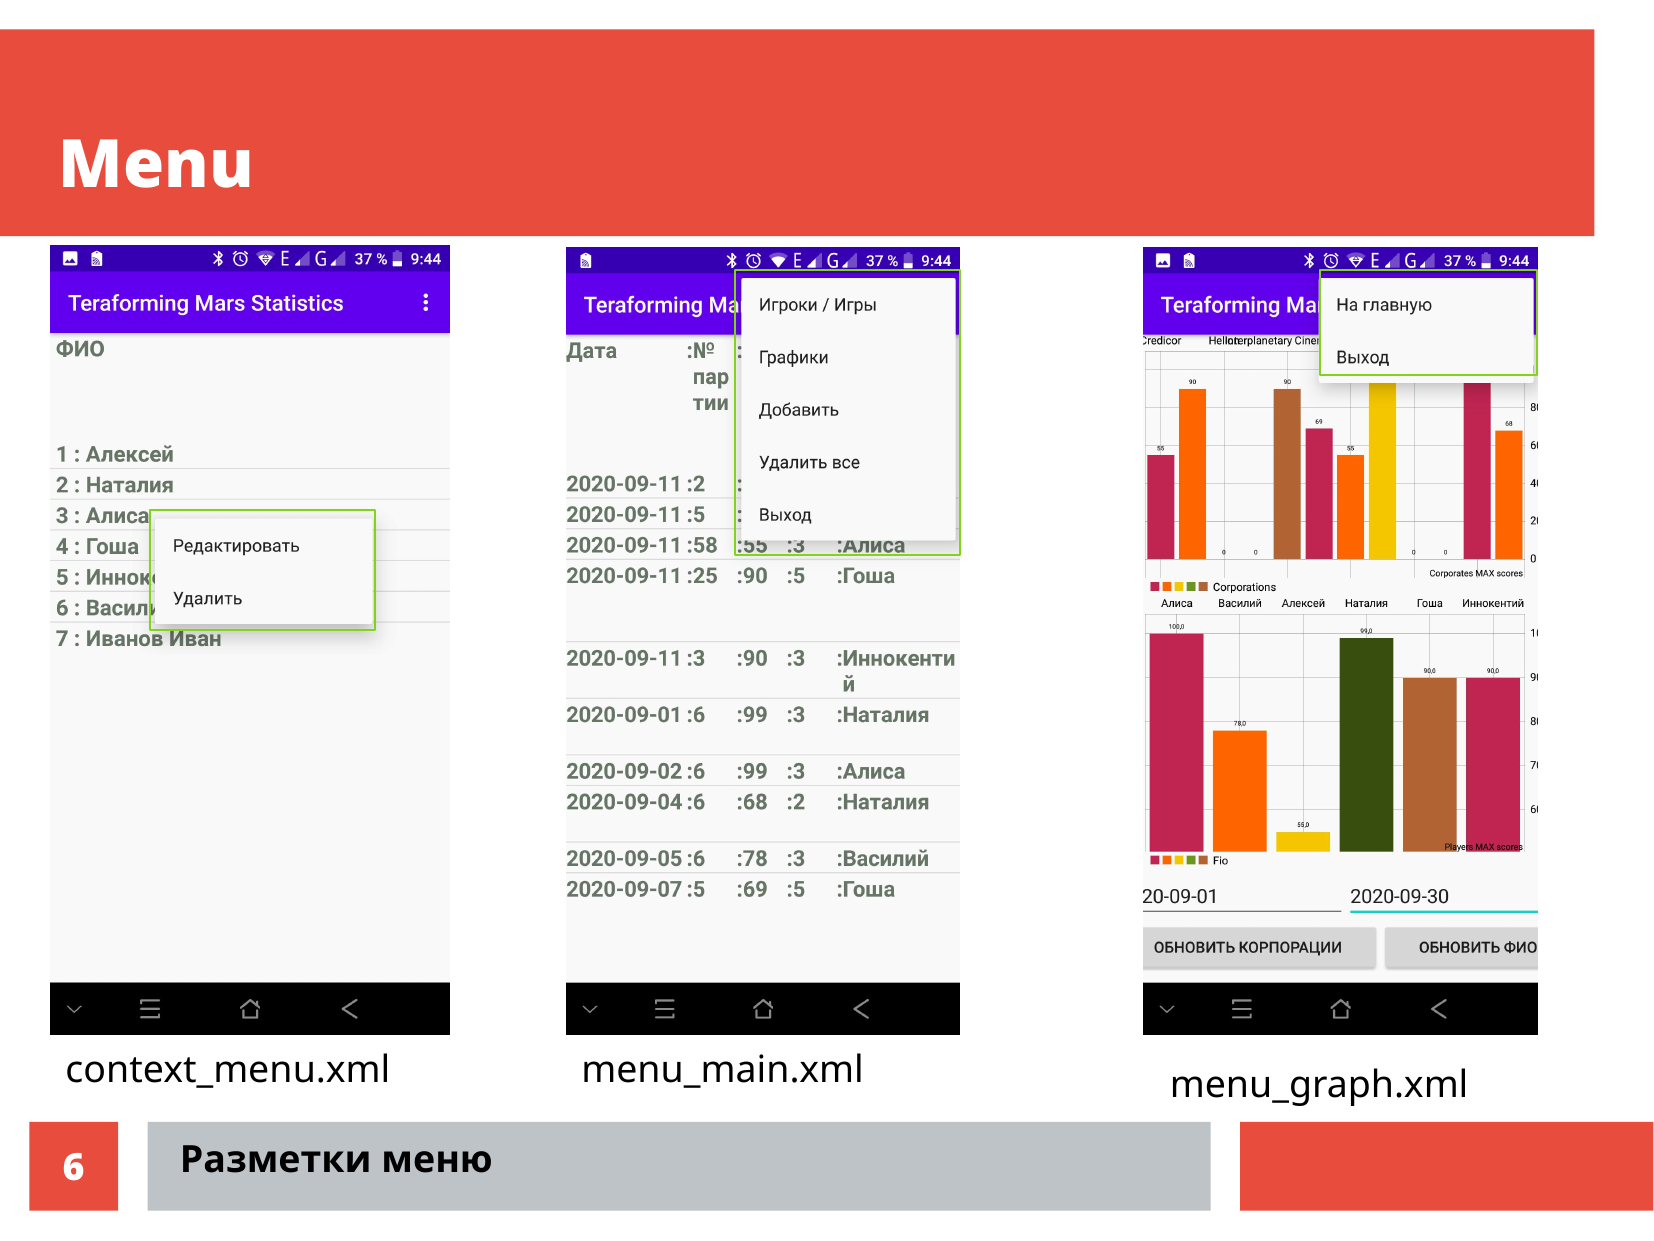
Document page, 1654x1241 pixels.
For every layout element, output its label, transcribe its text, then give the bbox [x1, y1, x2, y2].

title Menu [58, 58, 1595, 207]
picture [1321, 271, 1536, 374]
text_box menu_main.xml [566, 1034, 960, 1101]
text_box menu_graph.xml [1154, 1049, 1530, 1116]
picture [50, 245, 450, 1034]
picture [566, 247, 960, 1034]
picture [1143, 247, 1538, 1035]
text_box Разметки меню [164, 1124, 1200, 1191]
text_box context_menu.xml [50, 1034, 450, 1101]
picture [736, 271, 959, 554]
